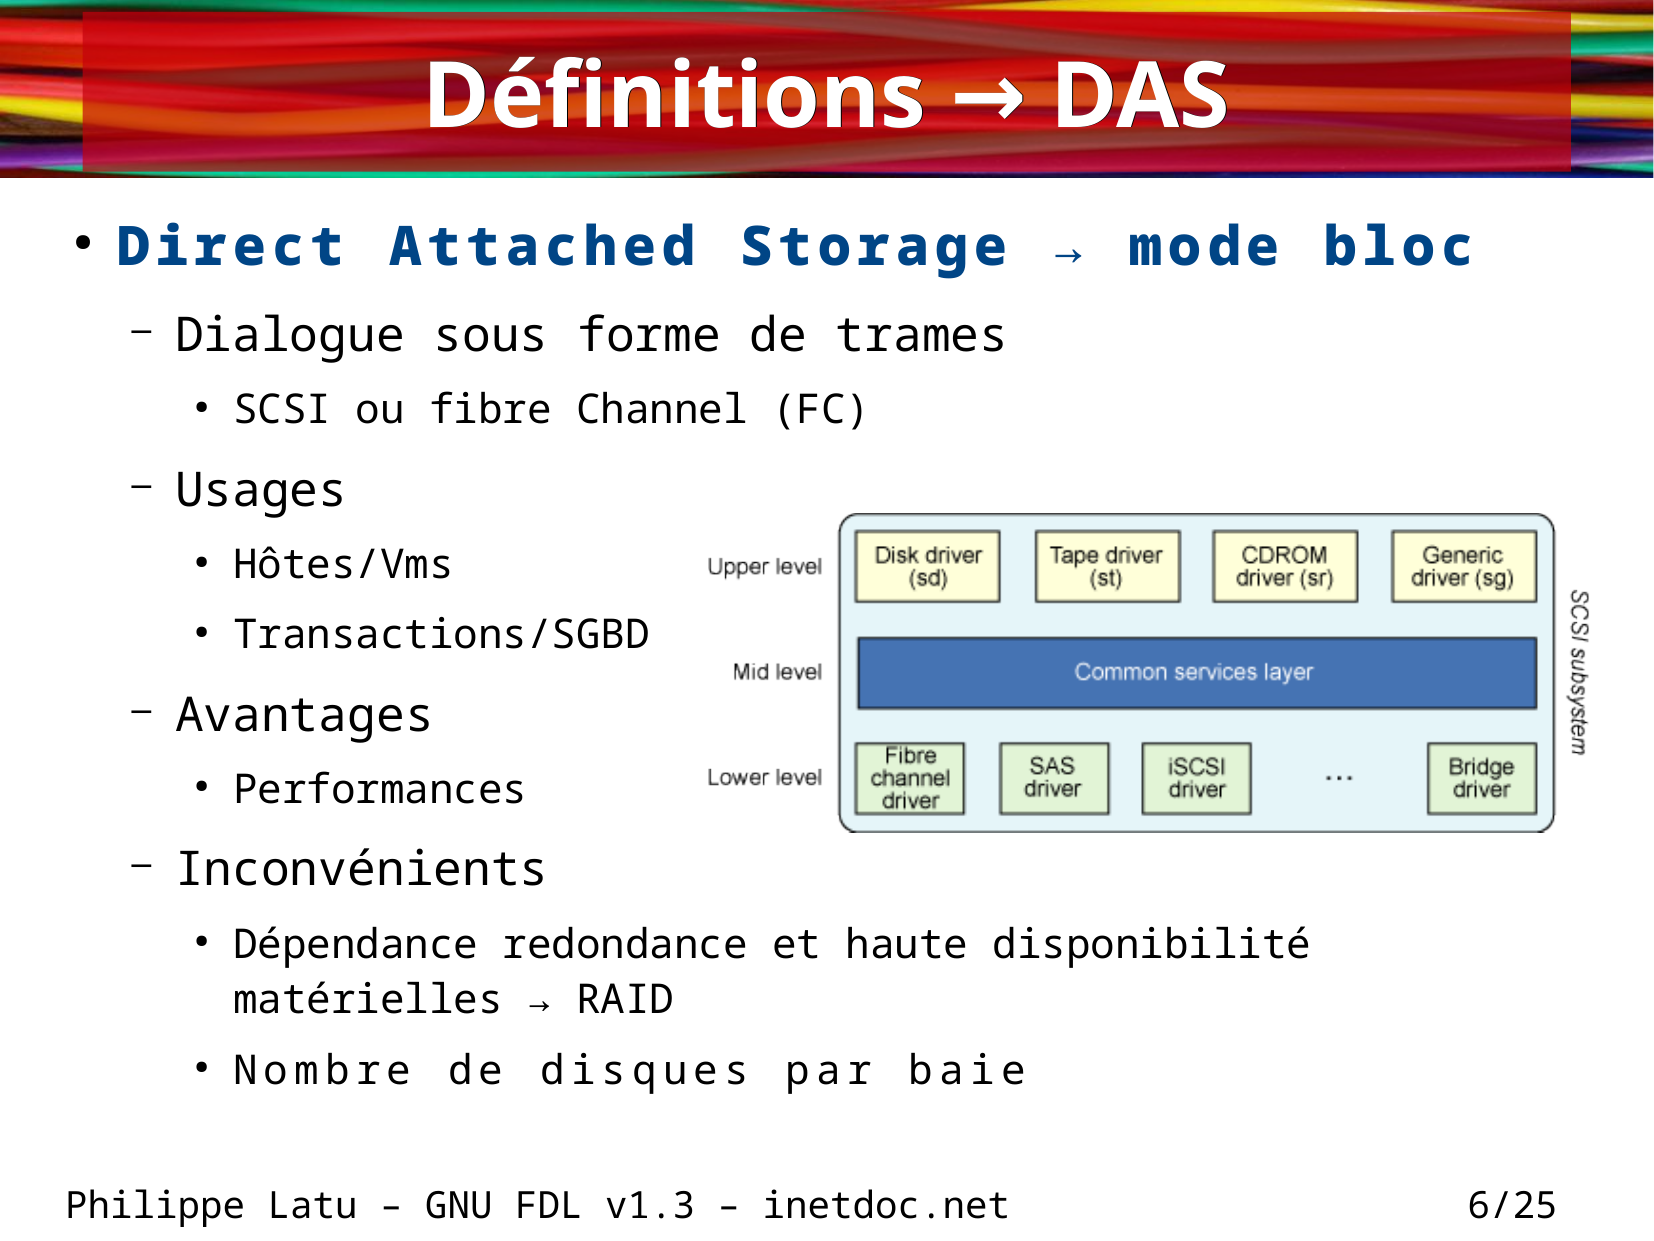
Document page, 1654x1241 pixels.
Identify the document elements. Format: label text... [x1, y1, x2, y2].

text_box Philippe Latu – GNU FDL v1.3 – inetdoc.net <numéro>/25 [59, 1133, 1595, 1237]
picture [0, 0, 1654, 178]
list Direct Attached Storage → mode bloc Dialogue sous forme de trames SCSI ou fibre Channel (FC) Usages Hôtes/Vms Transactions/SGBD Avantages Performances Inconvénients Dépendance redondance et haute disponibilité matérielles → RAID Nombre de disques par baie [59, 206, 1571, 1098]
picture [708, 513, 1595, 833]
title Définitions → DAS [82, 11, 1571, 172]
